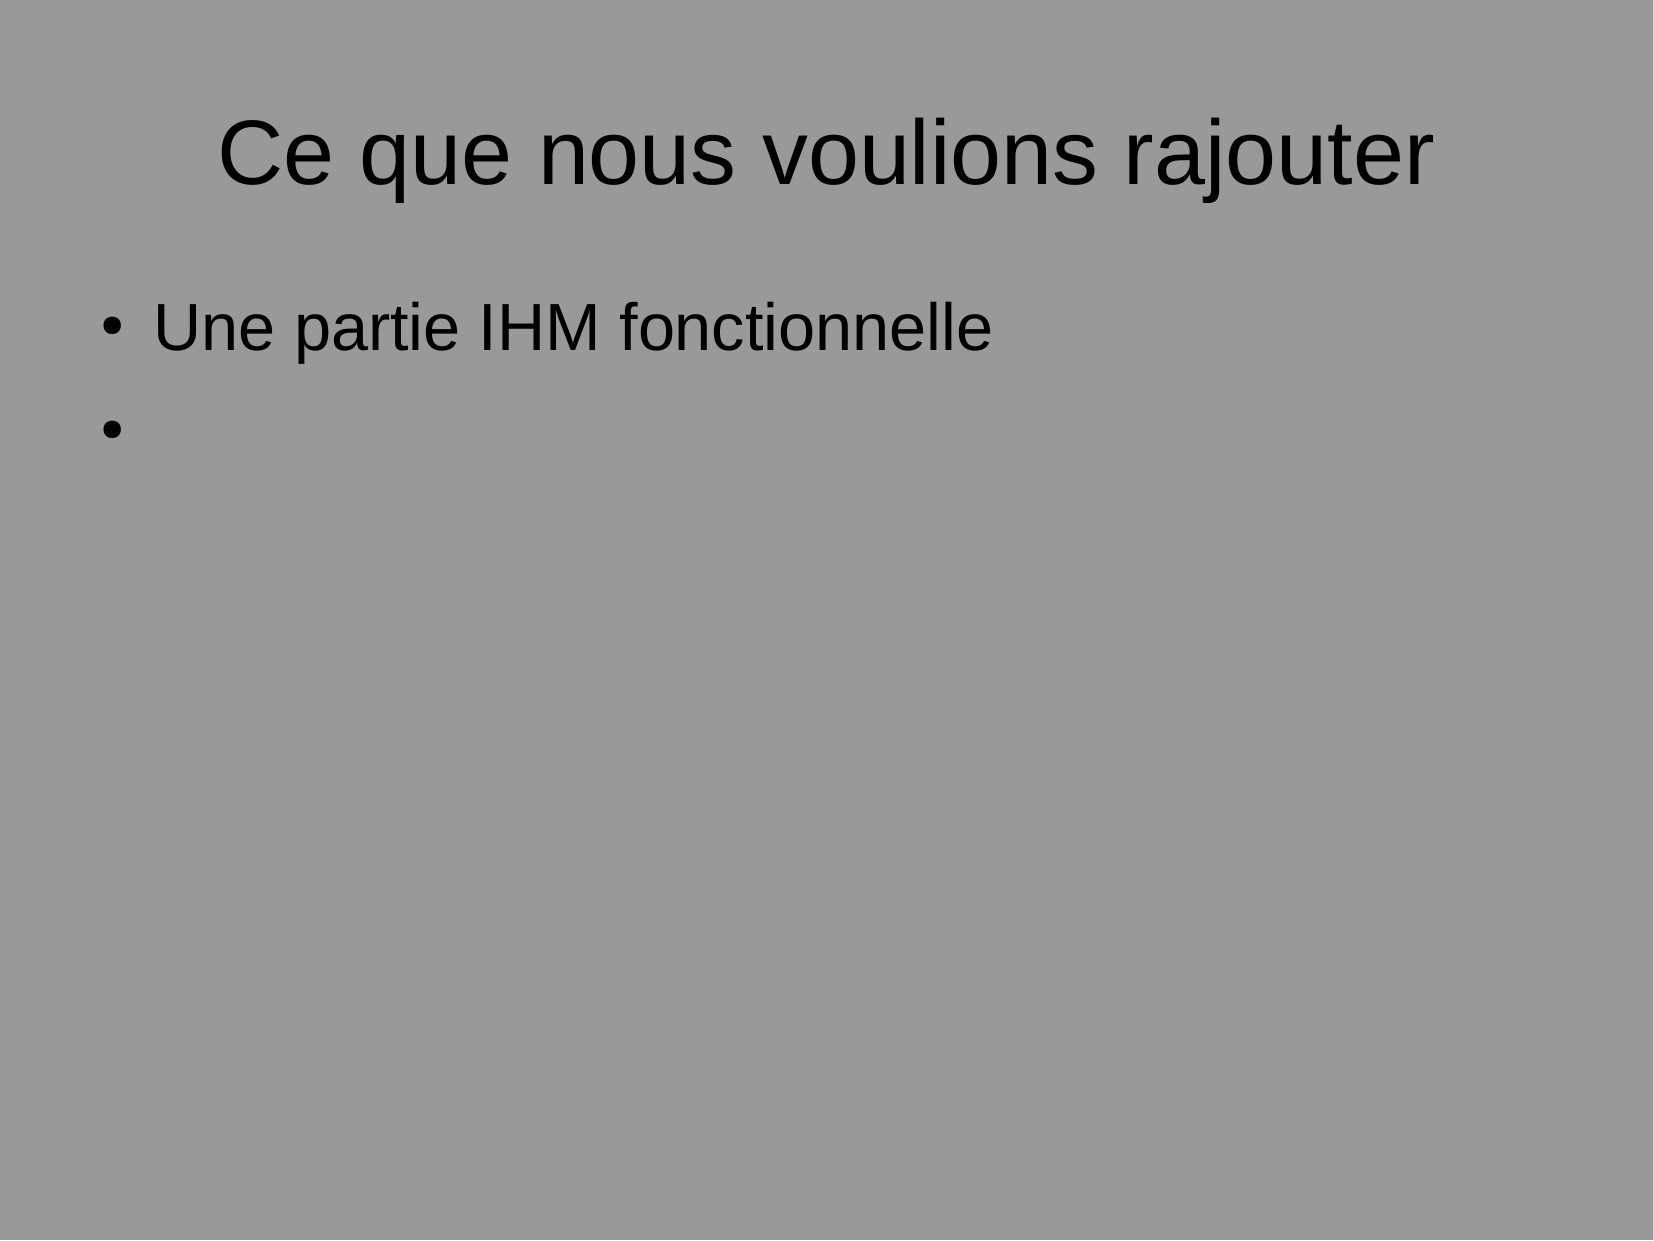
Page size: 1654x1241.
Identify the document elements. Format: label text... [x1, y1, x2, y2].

title Ce que nous voulions rajouter [82, 49, 1571, 257]
list Une partie IHM fonctionnelle [82, 290, 1571, 1010]
